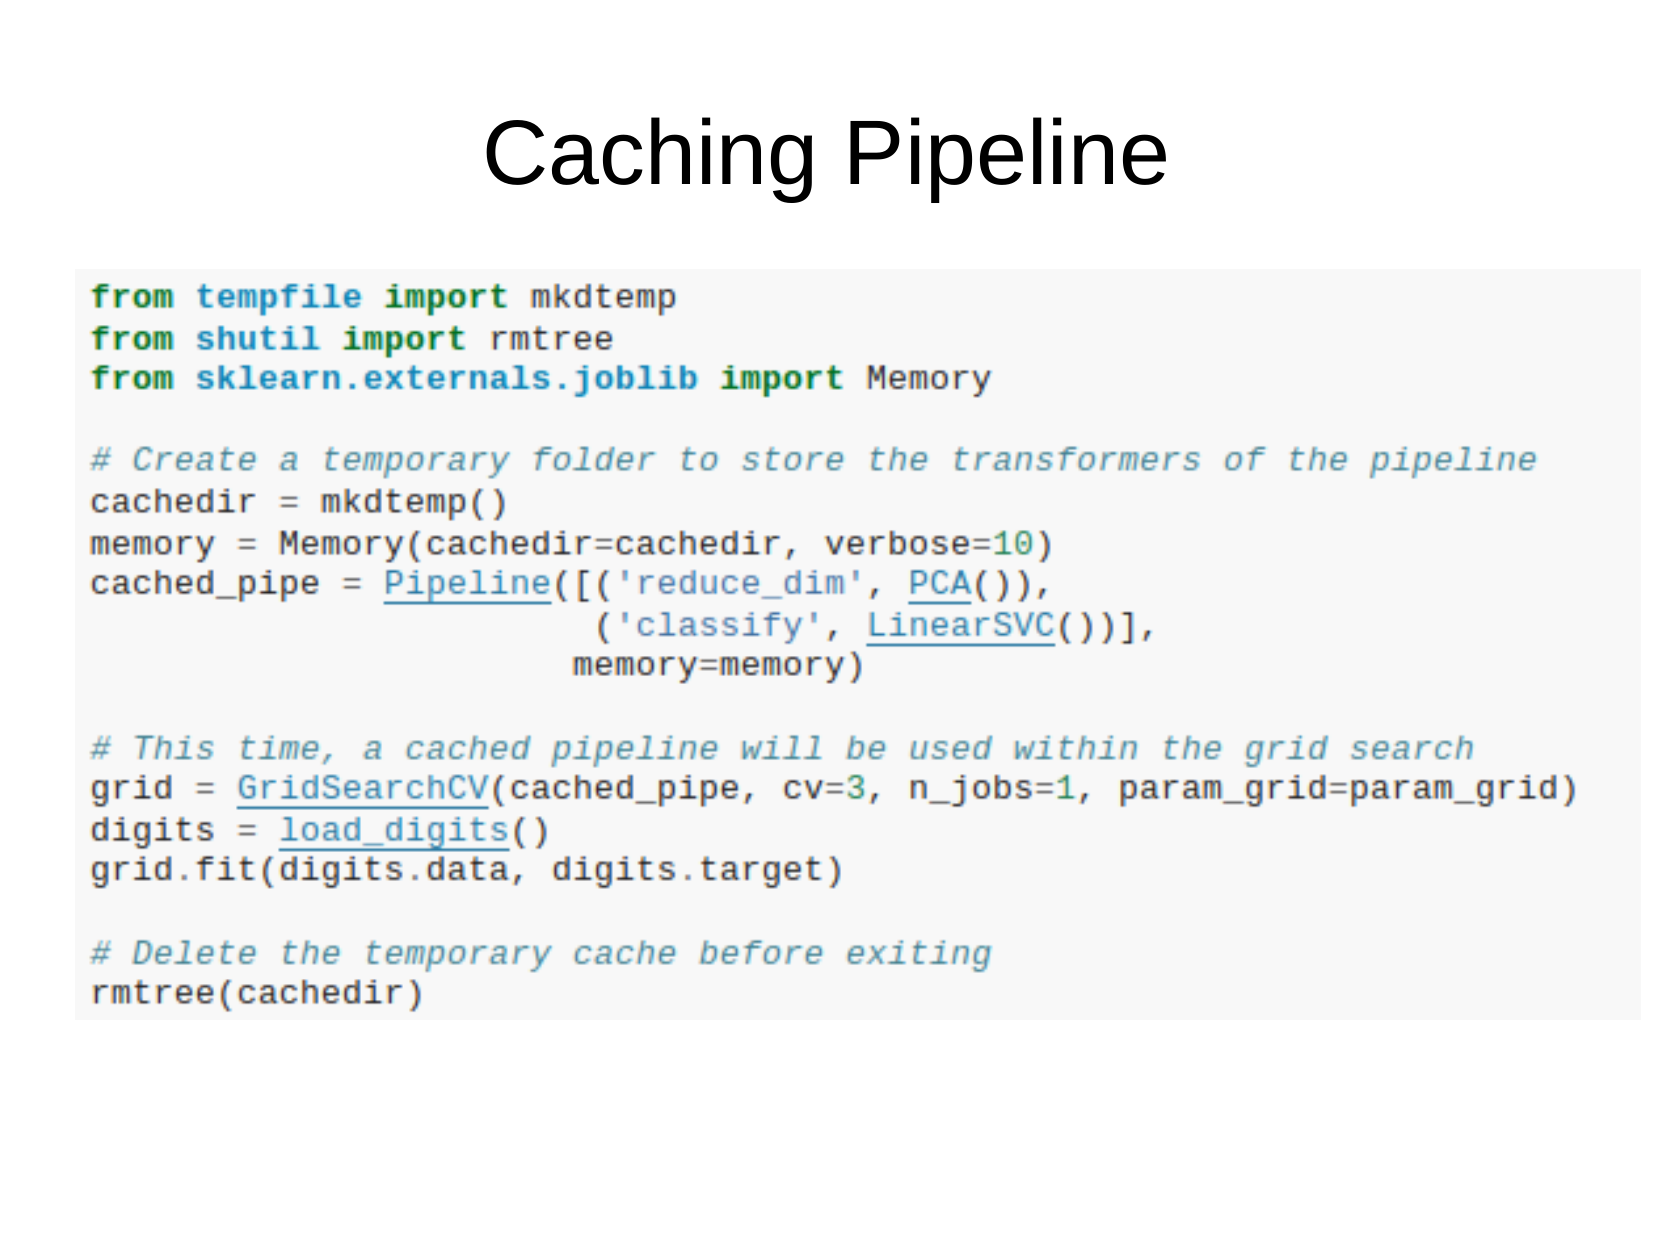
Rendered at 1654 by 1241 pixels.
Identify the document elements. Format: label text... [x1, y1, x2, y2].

picture [75, 269, 1641, 1021]
title Caching Pipeline [82, 49, 1571, 257]
